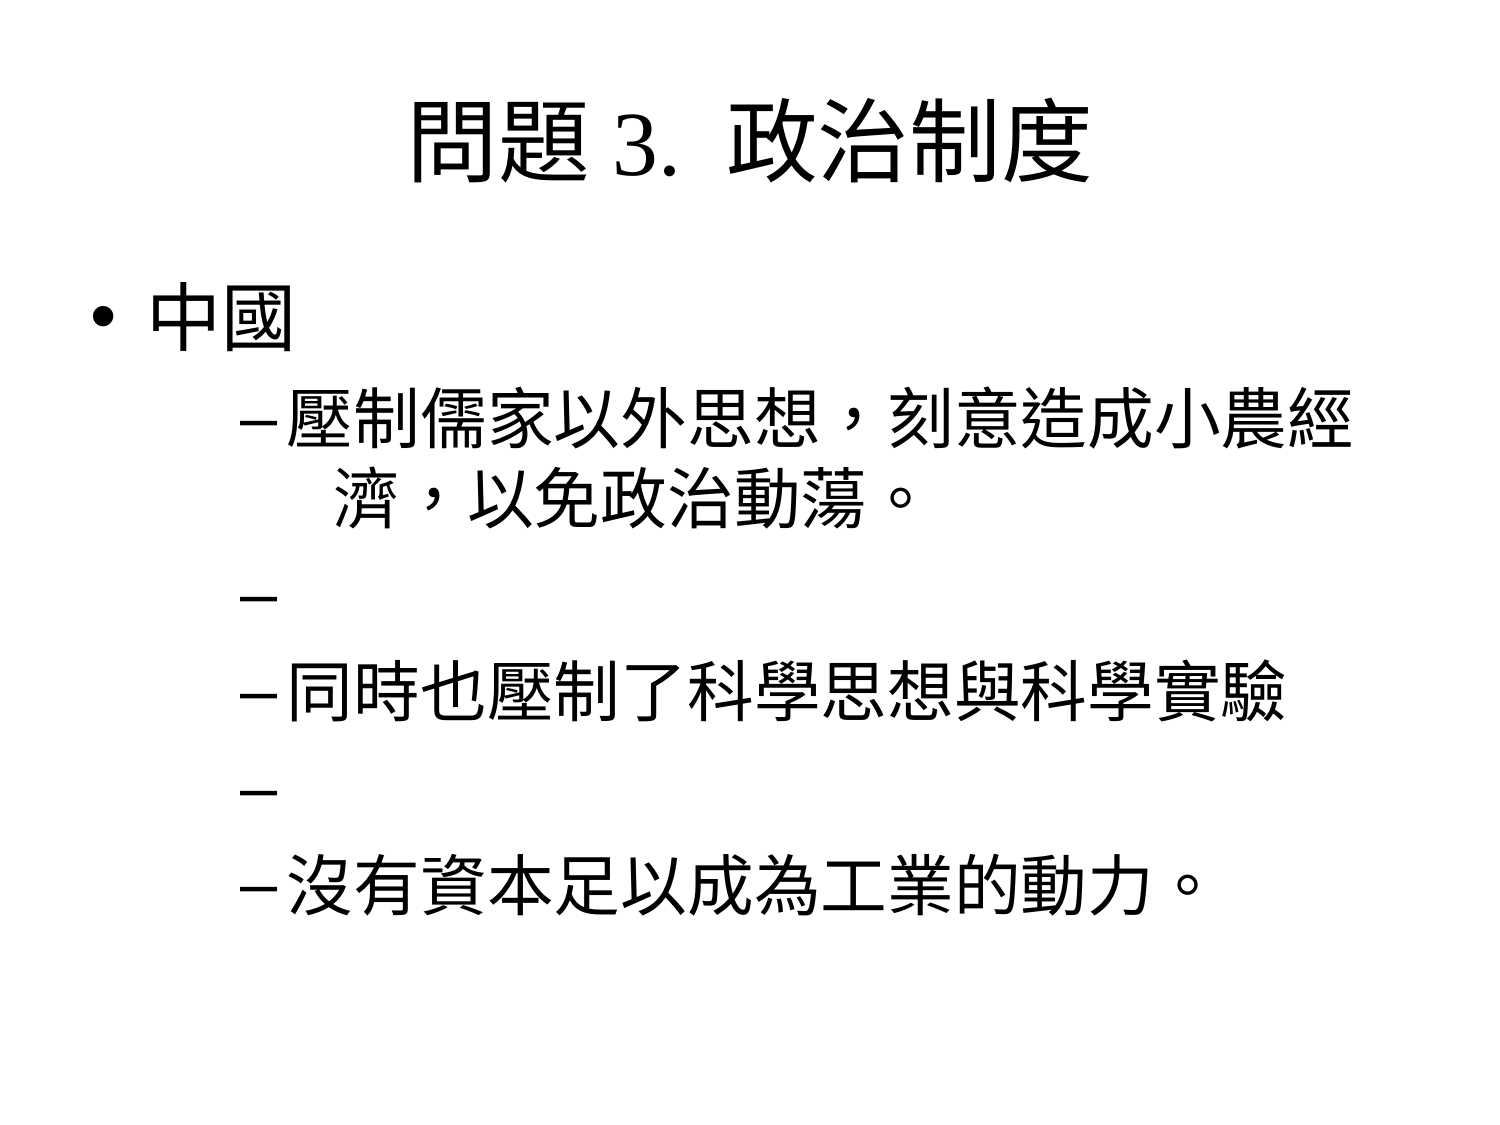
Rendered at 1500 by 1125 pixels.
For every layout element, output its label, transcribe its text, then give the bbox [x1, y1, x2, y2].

list 中國 壓制儒家以外思想，刻意造成小農經濟，以免政治動蕩。 同時也壓制了科學思想與科學實驗 沒有資本足以成為工業的動力。 [75, 262, 1426, 1005]
title 問題3. 政治制度 [75, 45, 1426, 233]
